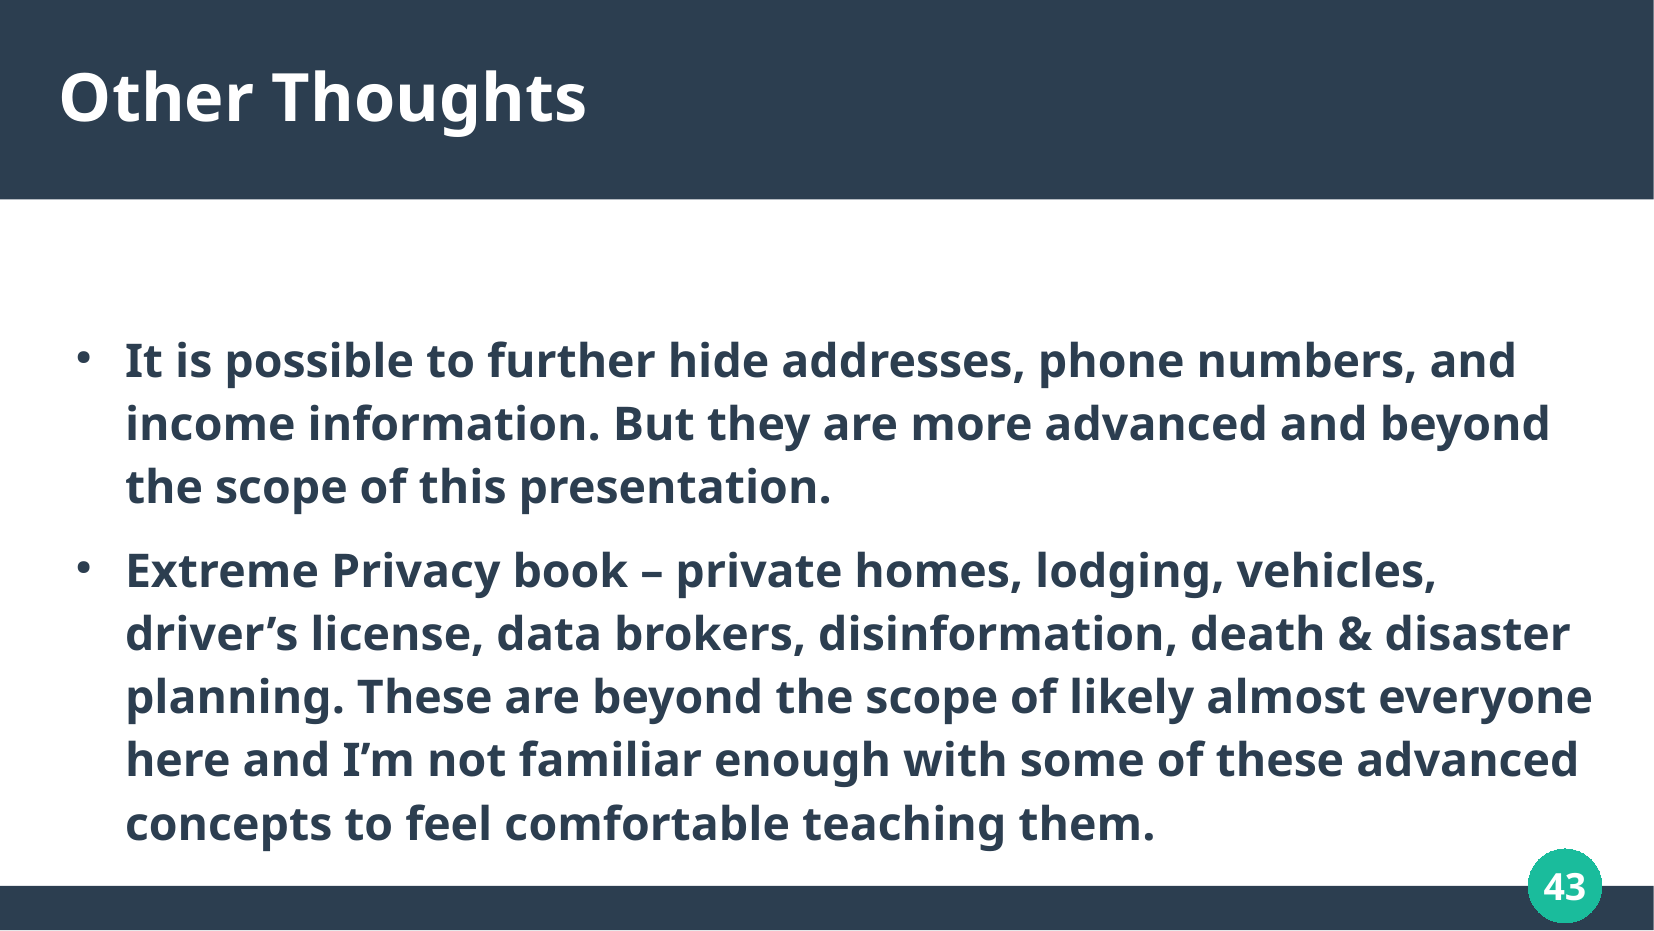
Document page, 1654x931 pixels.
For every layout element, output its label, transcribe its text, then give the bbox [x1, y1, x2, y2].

list It is possible to further hide addresses, phone numbers, and income information. But they are more advanced and beyond the scope of this presentation. Extreme Privacy book – private homes, lodging, vehicles, driver’s license, data brokers, disinformation, death & disaster planning. These are beyond the scope of likely almost everyone here and I’m not familiar enough with some of these advanced concepts to feel comfortable teaching them. [59, 243, 1595, 864]
title Other Thoughts [59, 37, 1595, 155]
